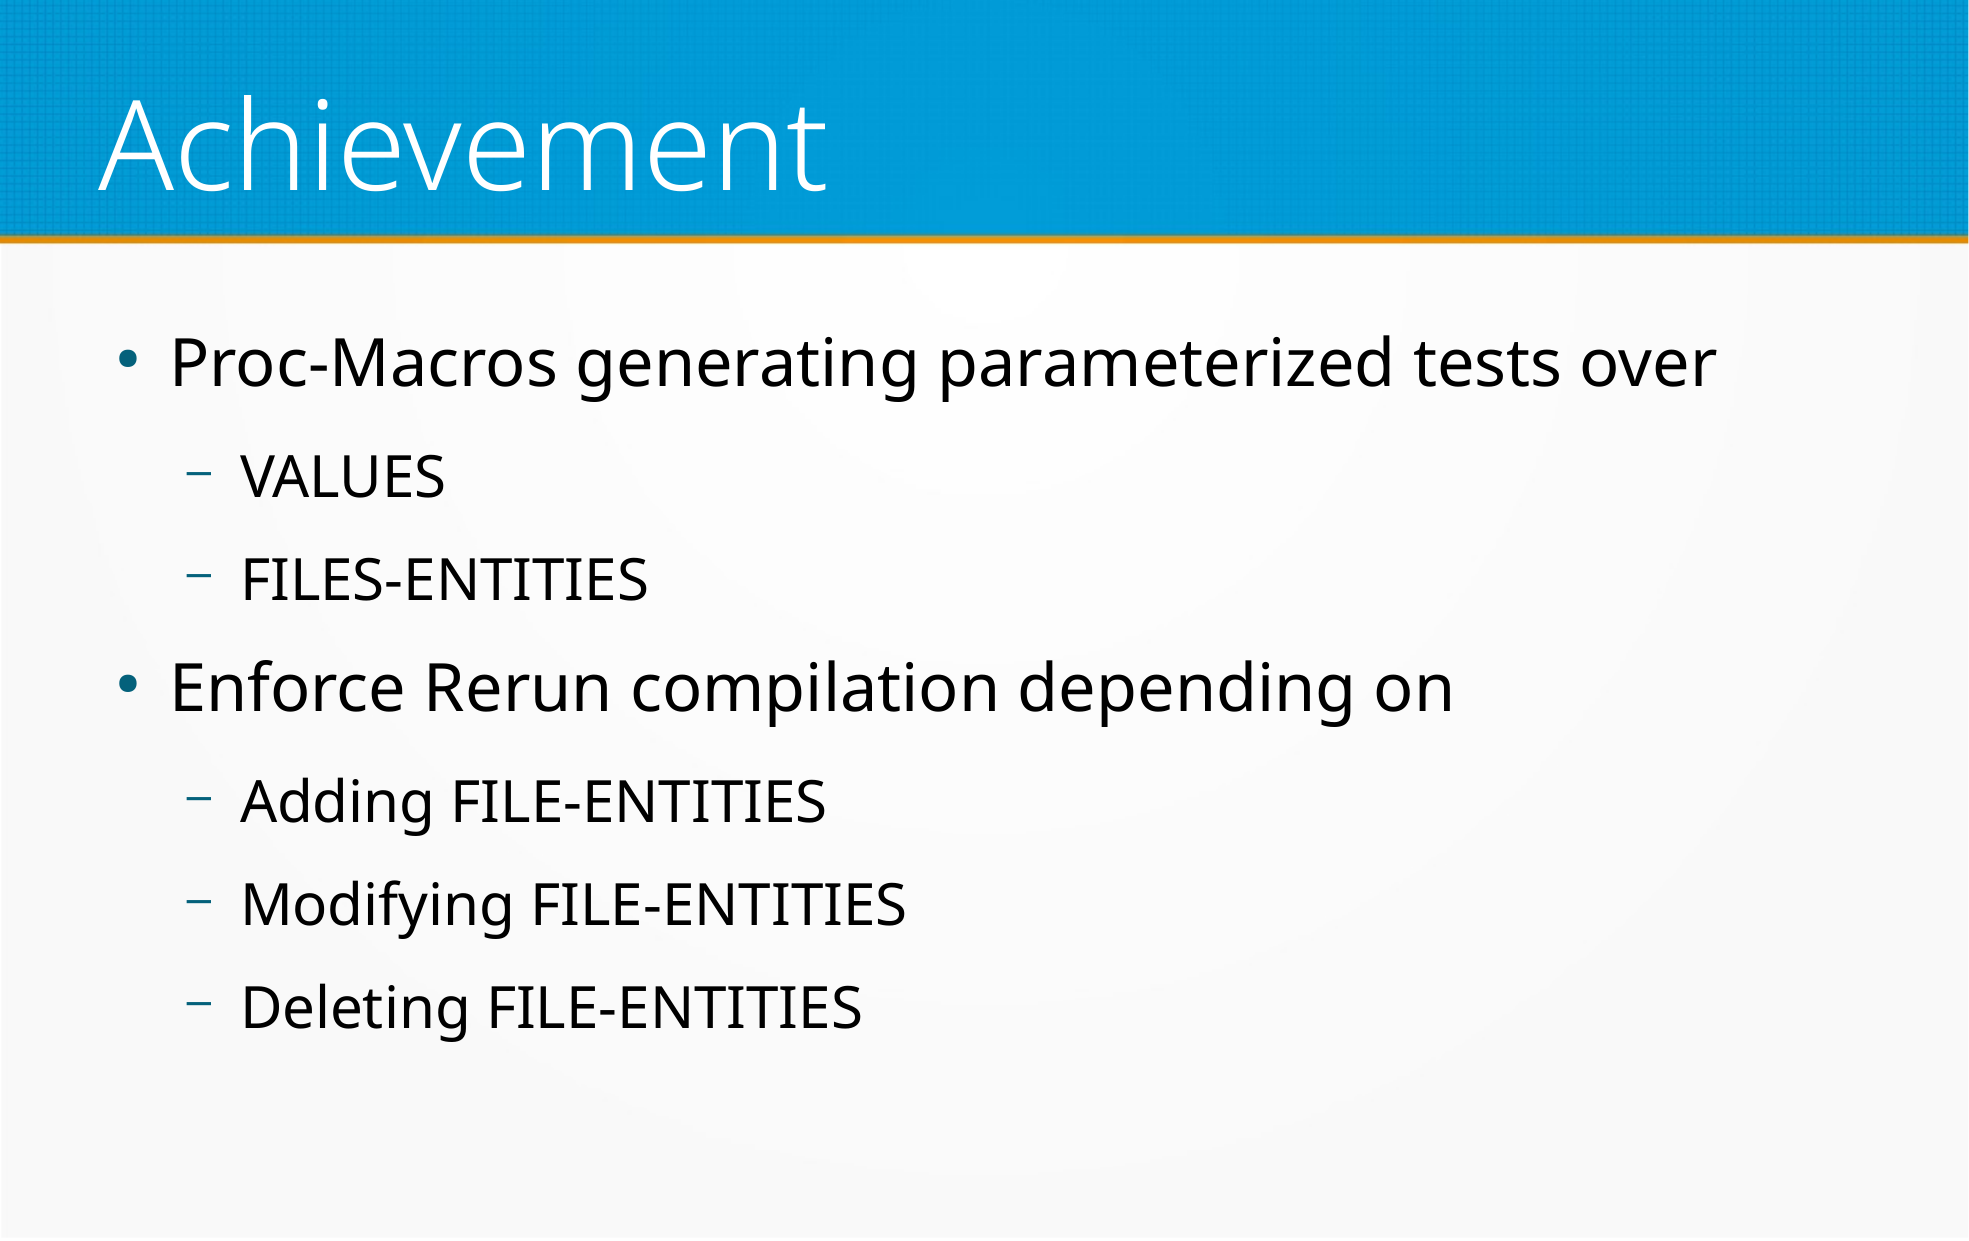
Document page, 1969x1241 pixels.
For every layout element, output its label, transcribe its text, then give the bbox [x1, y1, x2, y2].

picture [0, 233, 1969, 1241]
title Achievement [98, 19, 1870, 227]
list Proc-Macros generating parameterized tests over VALUES FILES-ENTITIES Enforce Rerun compilation depending on Adding FILE-ENTITIES Modifying FILE-ENTITIES Deleting FILE-ENTITIES [98, 315, 1861, 1231]
